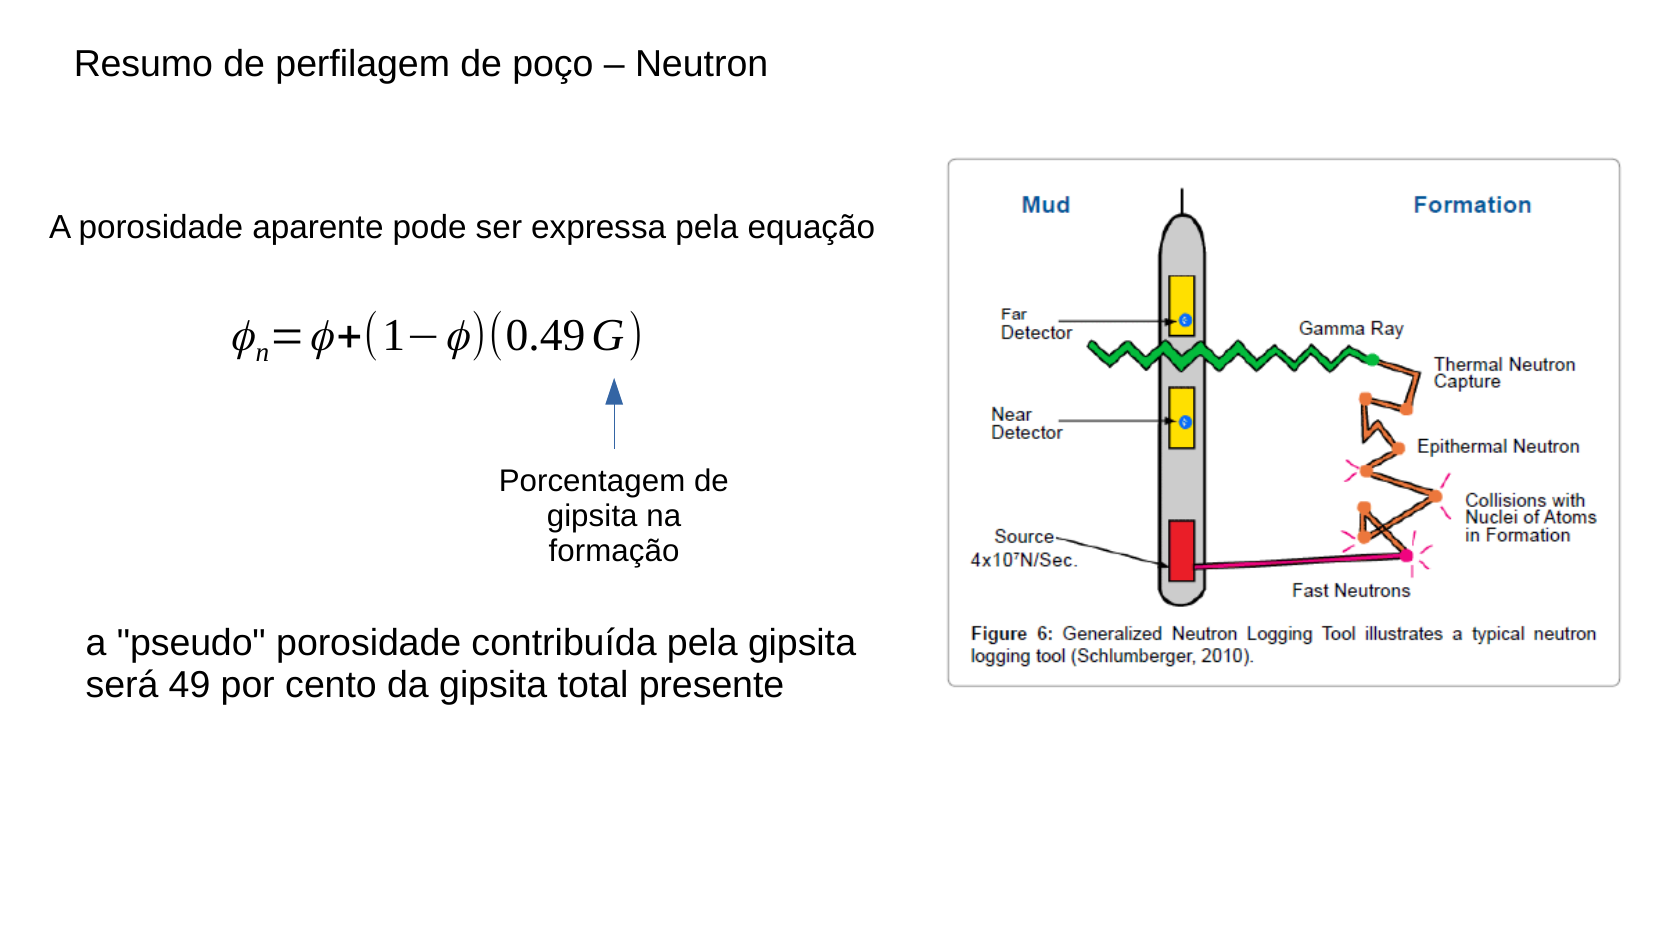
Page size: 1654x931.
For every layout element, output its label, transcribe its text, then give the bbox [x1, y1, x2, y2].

text_box Porcentagem de gipsita na formação [478, 456, 751, 576]
picture [937, 145, 1630, 697]
text_box Resumo de perfilagem de poço – Neutron [59, 35, 1123, 93]
chart [222, 307, 650, 367]
text_box A porosidade aparente pode ser expressa pela equação [34, 200, 938, 295]
chart [1236, 515, 1355, 575]
text_box a "pseudo" porosidade contribuída pela gipsita será 49 por cento da gipsita total presente [70, 614, 875, 792]
